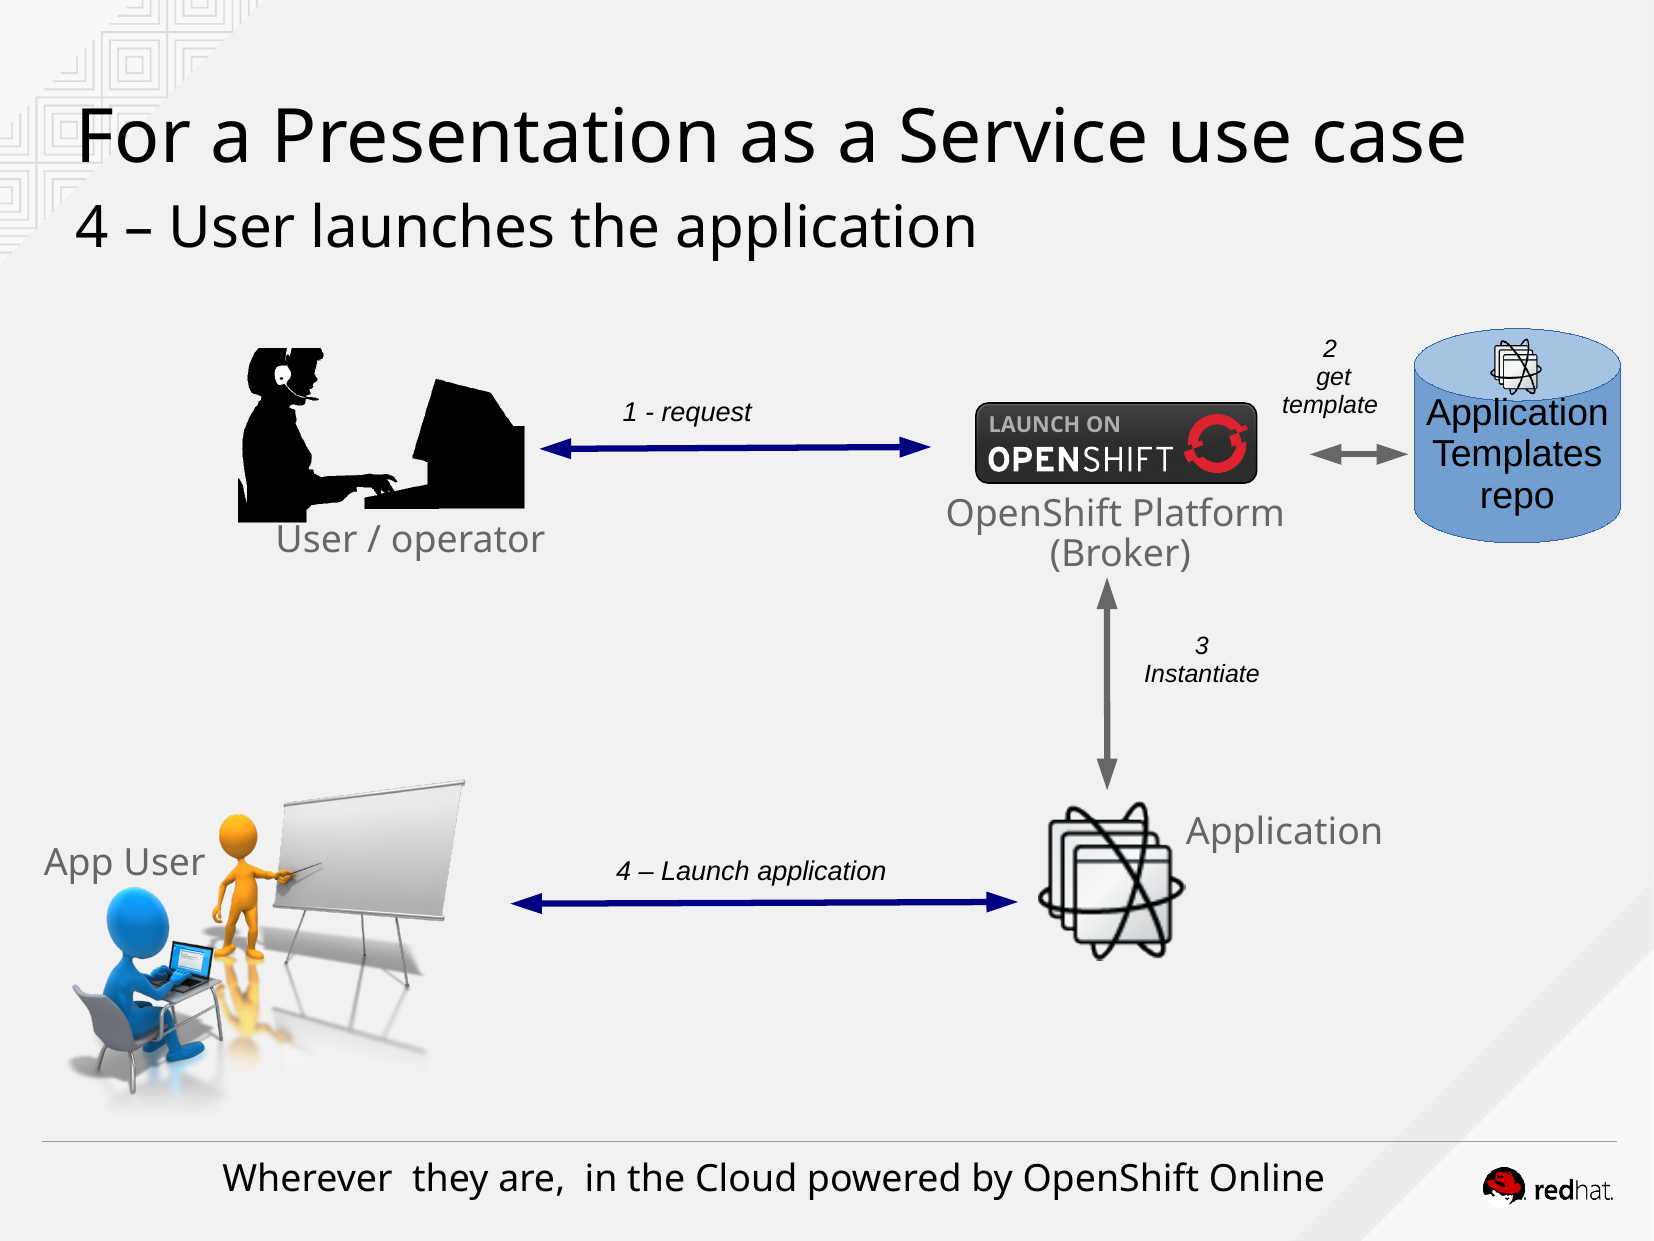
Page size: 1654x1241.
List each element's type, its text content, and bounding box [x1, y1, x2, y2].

text_box Application [1186, 829, 1517, 911]
text_box User / operator [179, 497, 642, 580]
text_box 3 Instantiate [1122, 623, 1288, 695]
text_box 4 – Launch application [601, 848, 947, 894]
text_box Application Templates repo [1414, 369, 1621, 543]
text_box 1 - request [607, 389, 774, 435]
text_box App User [28, 828, 216, 891]
text_box Wherever they are, in the Cloud powered by OpenShift Online [103, 1143, 1443, 1213]
text_box For a Presentation as a Service use case 4 – User launches the application [60, 15, 1591, 272]
text_box OpenShift Platform (Broker) [888, 491, 1352, 574]
text_box 2 get template [1267, 327, 1393, 427]
picture [0, 0, 1654, 1241]
